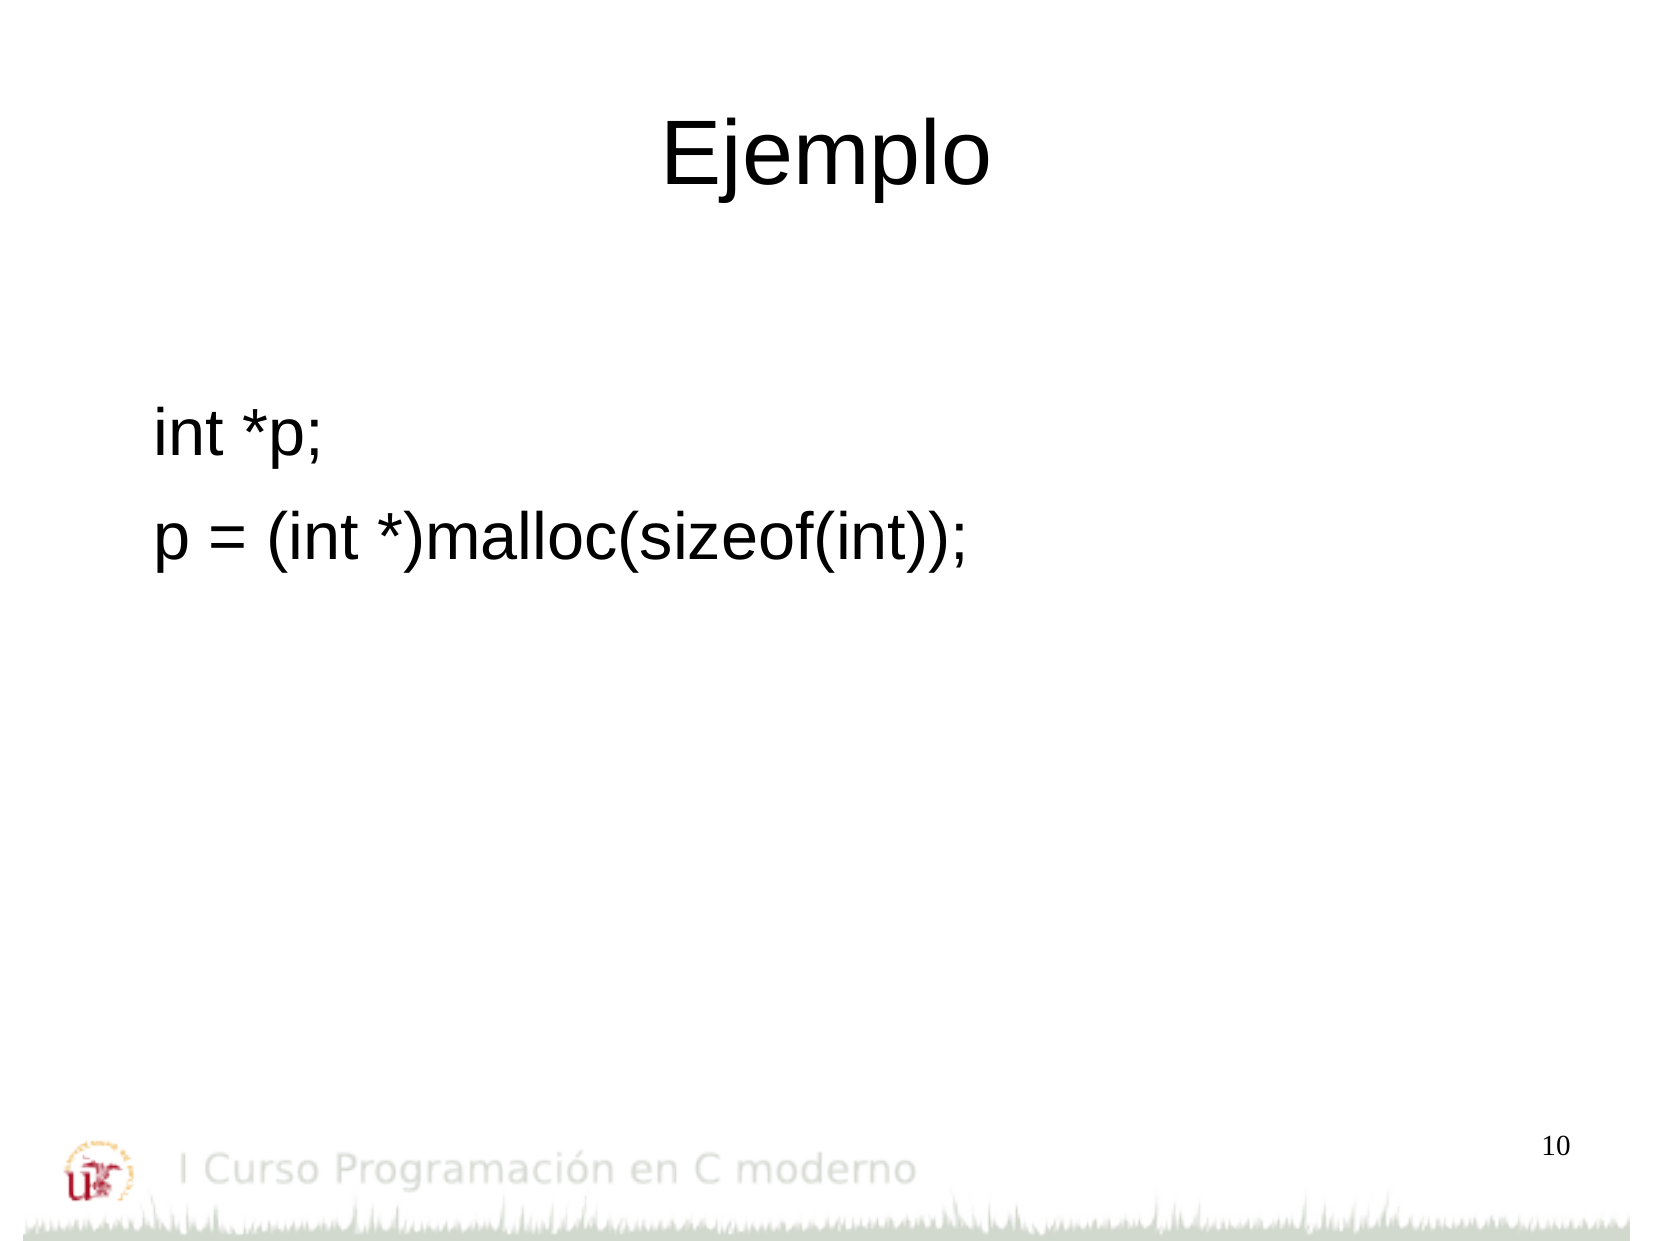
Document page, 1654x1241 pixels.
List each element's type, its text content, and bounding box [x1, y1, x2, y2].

title Ejemplo [82, 49, 1571, 257]
list int *p; p = (int *)malloc(sizeof(int)); [82, 290, 1538, 1010]
picture [23, 1136, 1630, 1241]
